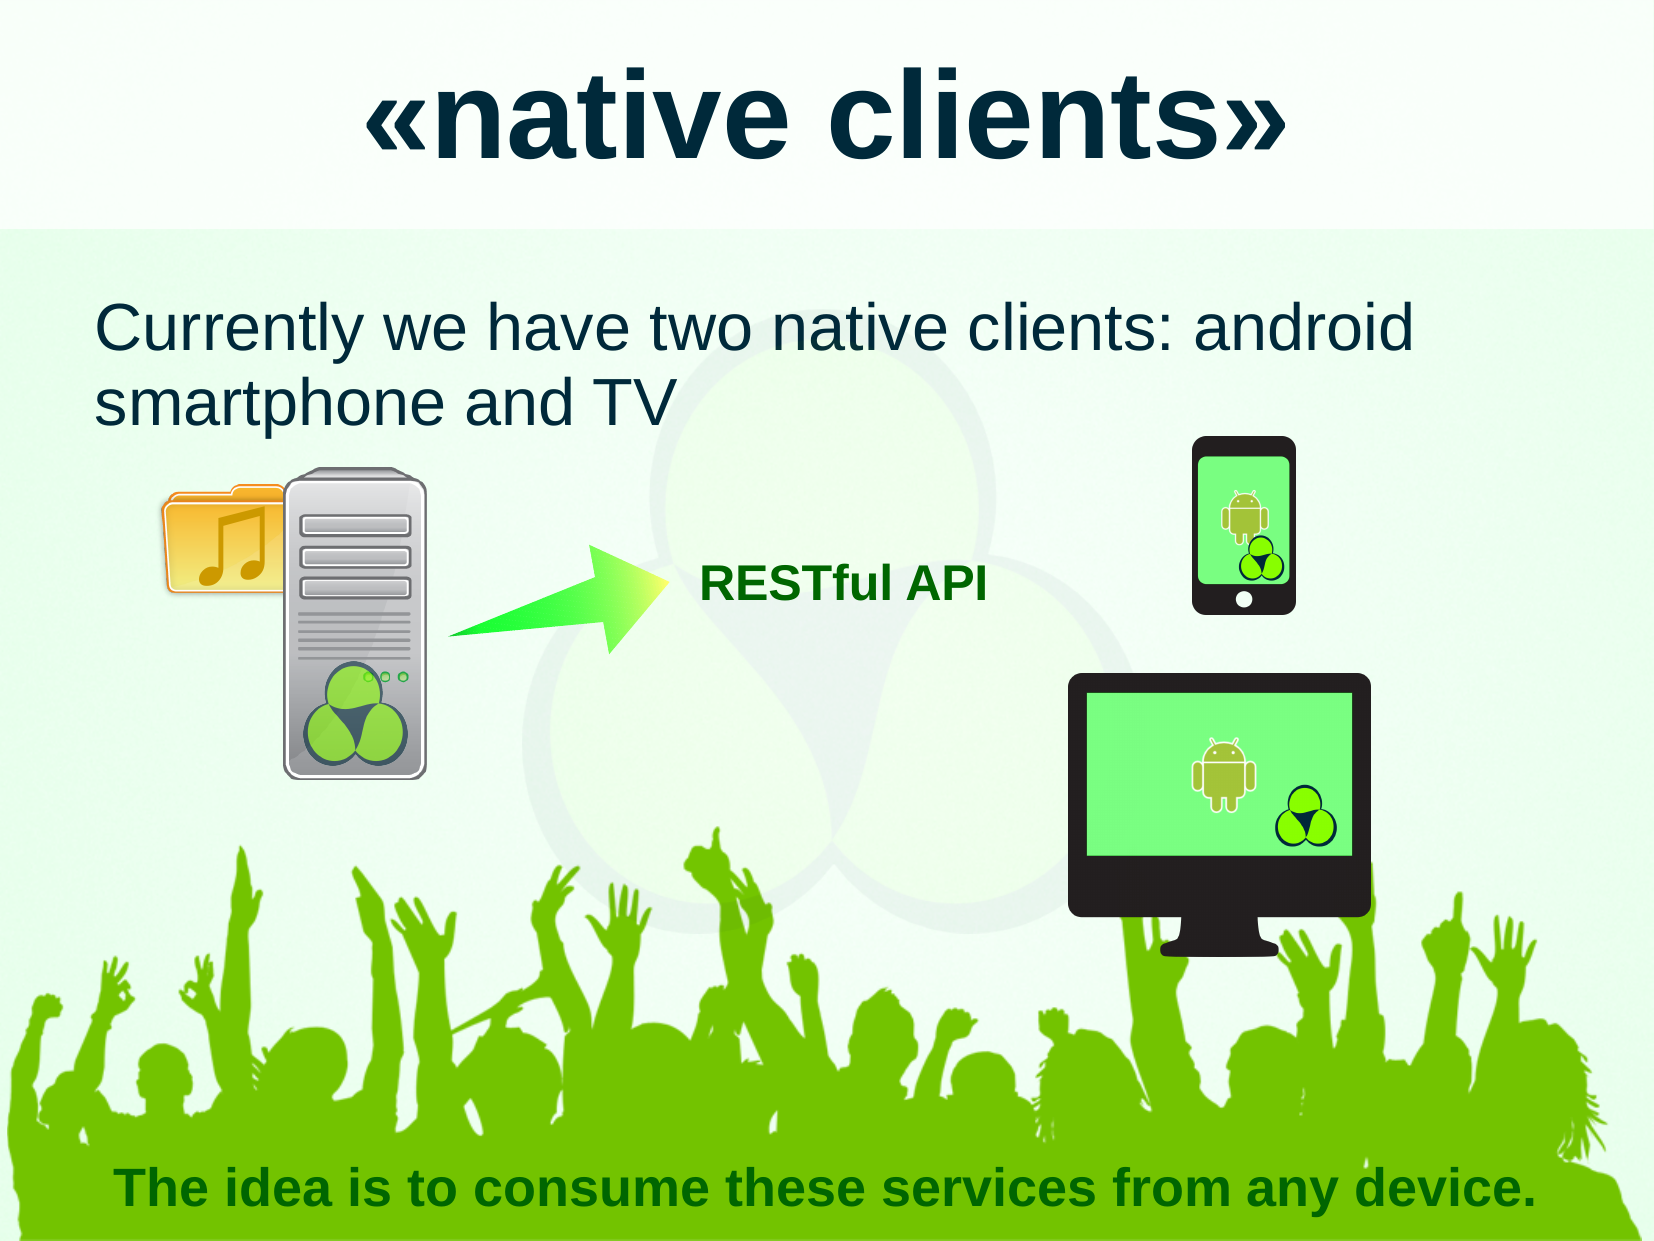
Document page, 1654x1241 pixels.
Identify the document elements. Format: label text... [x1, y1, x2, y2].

list The idea is to consume these services from any device. [0, 1157, 1595, 1241]
title «native clients» [82, 11, 1571, 219]
list ♫ [165, 460, 260, 615]
text_box [0, 0, 1654, 229]
list Currently we have two native clients: android smartphone and TV [23, 290, 1630, 485]
list RESTful API [638, 555, 993, 626]
picture [0, 229, 1654, 1241]
